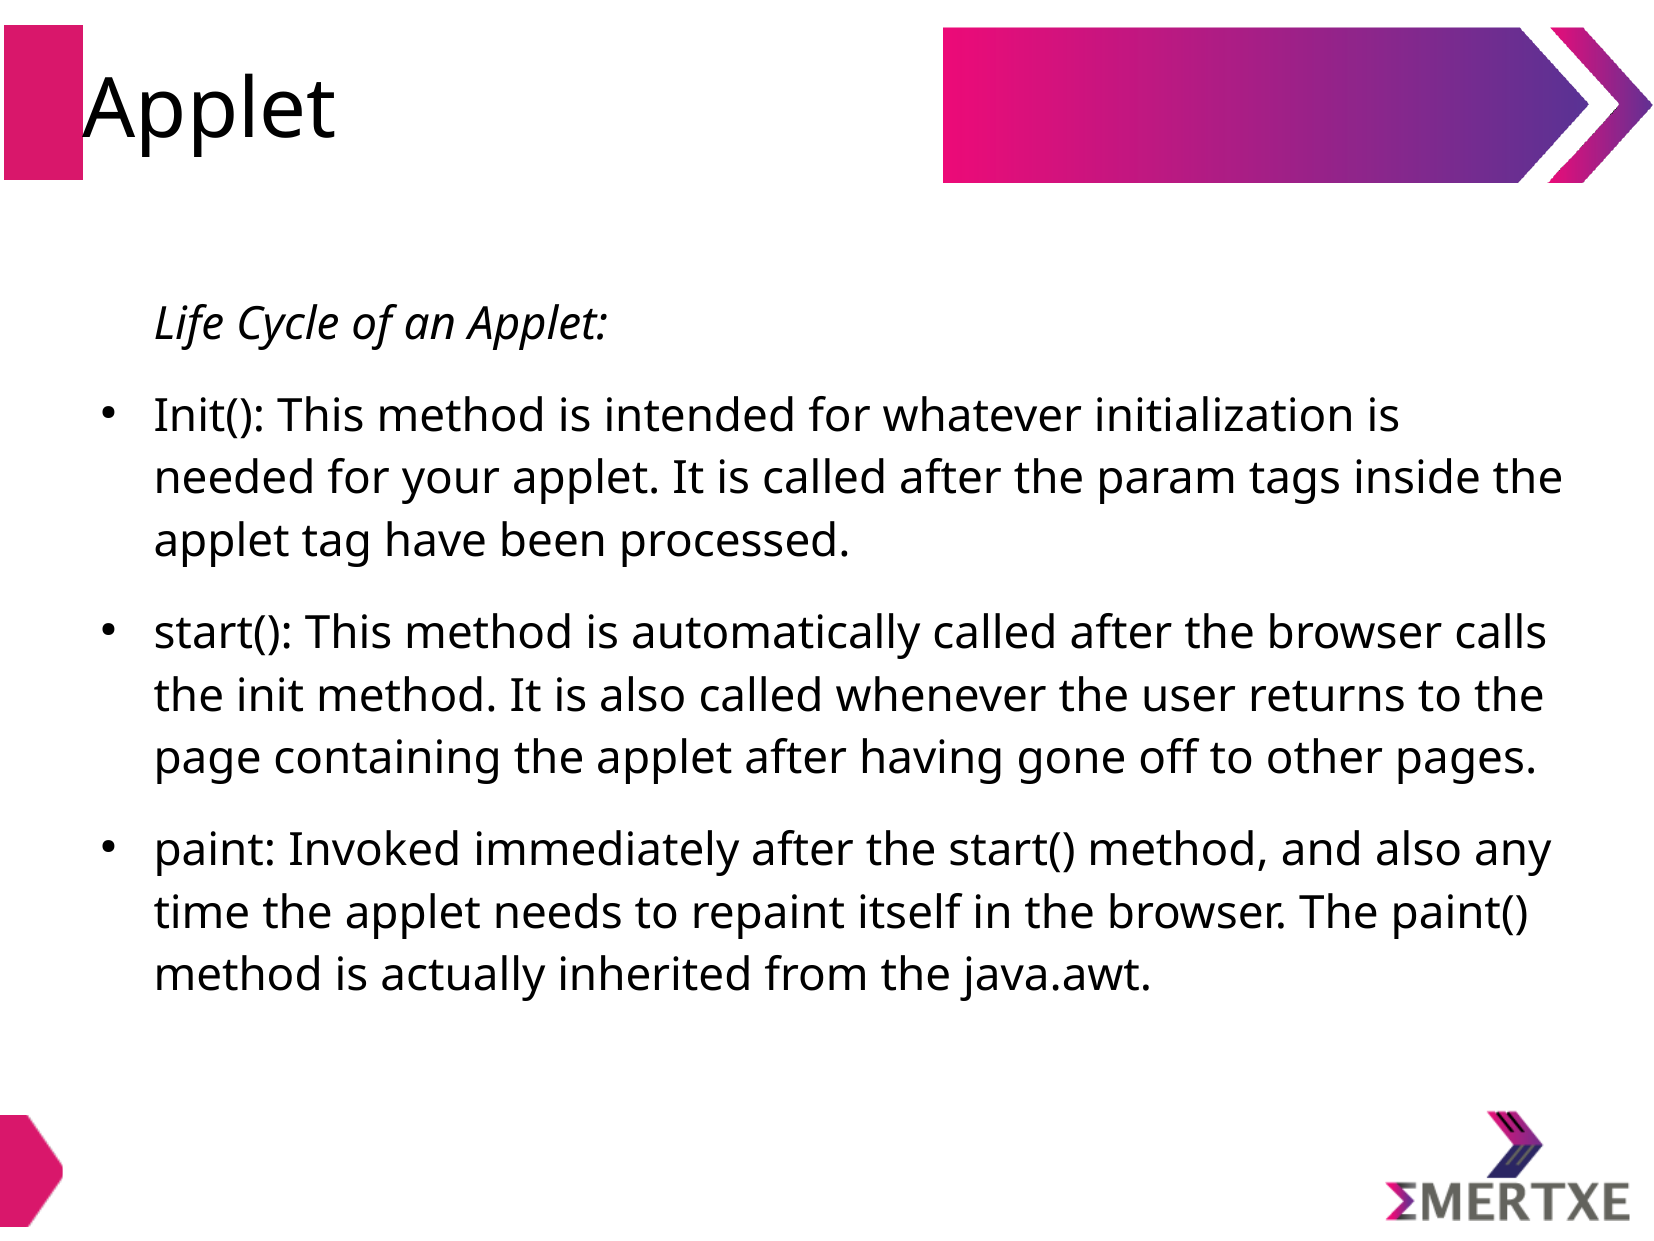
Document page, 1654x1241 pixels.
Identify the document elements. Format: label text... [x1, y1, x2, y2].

list Life Cycle of an Applet: Init(): This method is intended for whatever initialization is needed for your applet. It is called after the param tags inside the applet tag have been processed. start(): This method is automatically called after the browser calls the init method. It is also called whenever the user returns to the page containing the applet after having gone off to other pages. paint: Invoked immediately after the start() method, and also any time the applet needs to repaint itself in the browser. The paint() method is actually inherited from the java.awt. [82, 290, 1571, 1010]
title Applet [82, 2, 1571, 210]
picture [1385, 1107, 1631, 1221]
picture [1571, 27, 1653, 183]
